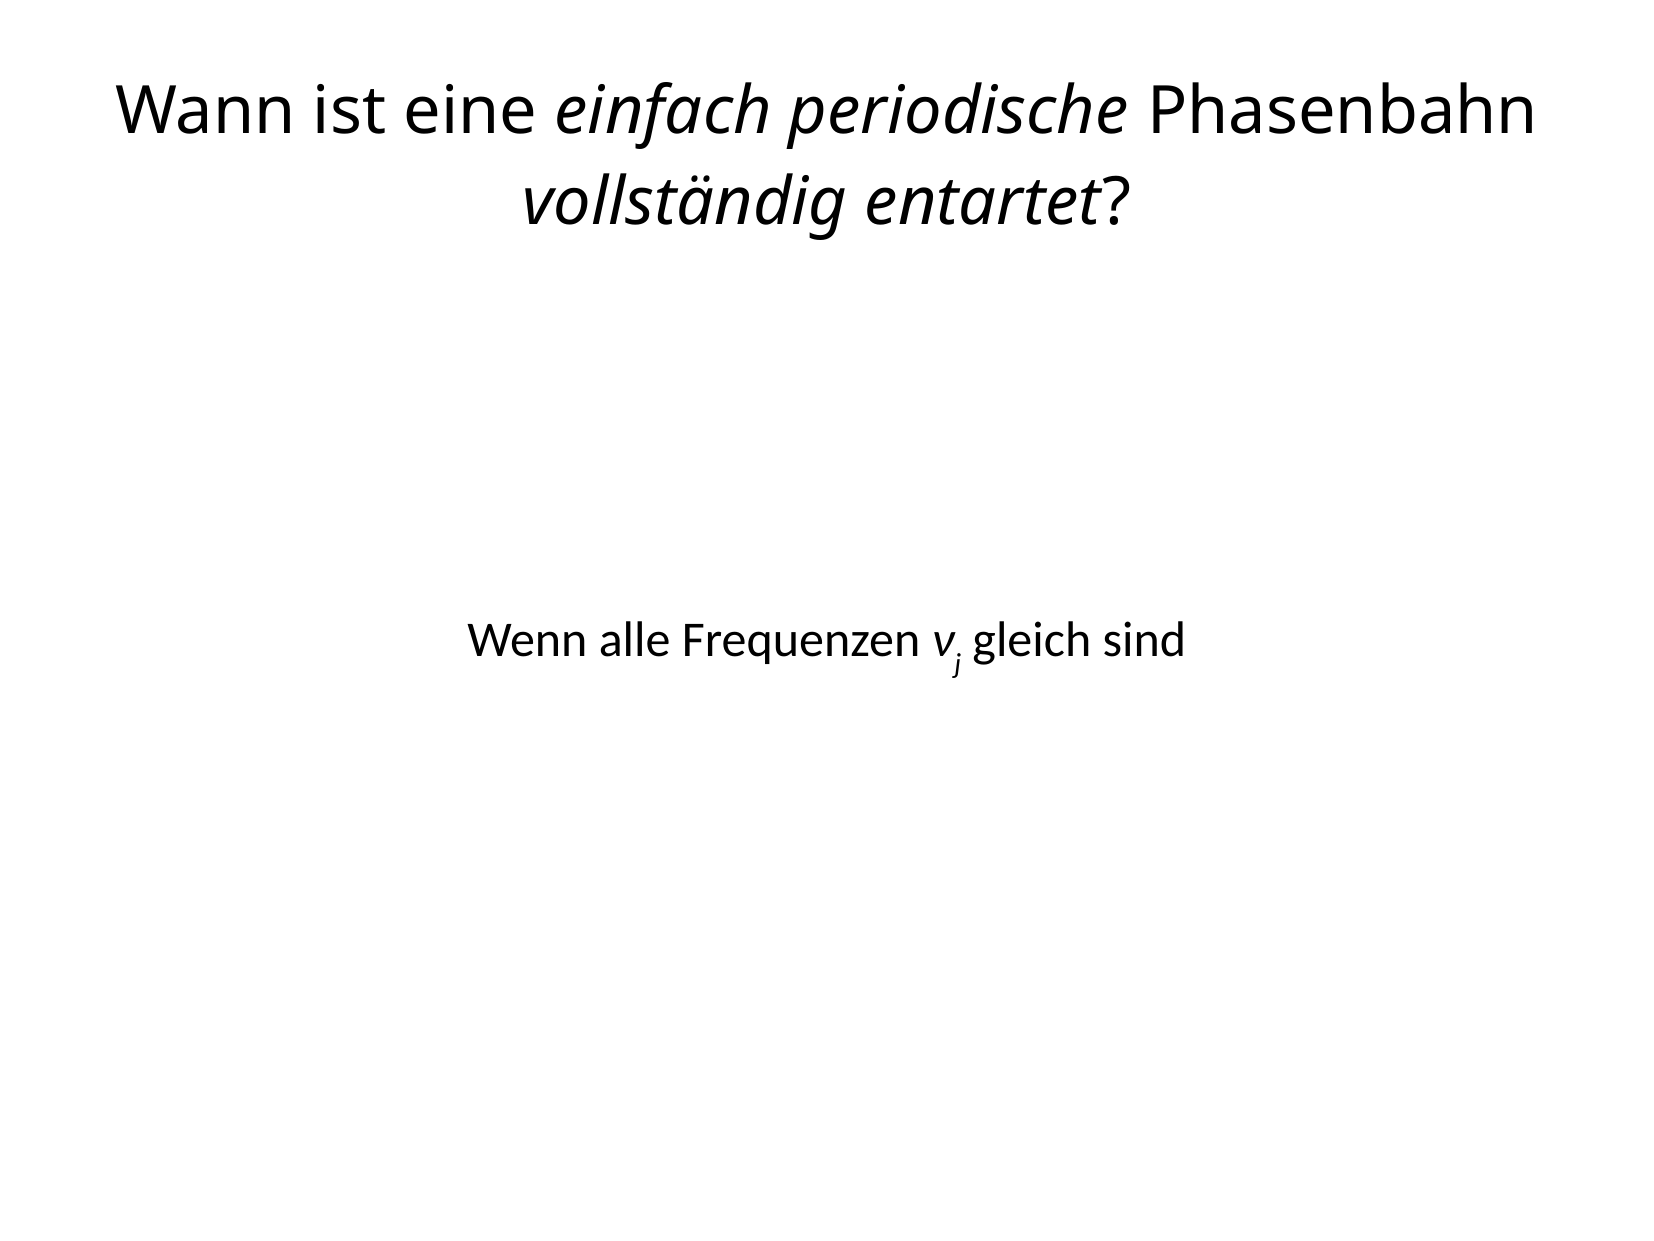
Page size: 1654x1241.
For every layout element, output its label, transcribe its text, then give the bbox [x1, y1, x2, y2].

subtitle Wenn alle Frequenzen νj gleich sind [82, 290, 1571, 1010]
title Wann ist eine einfach periodische Phasenbahn vollständig entartet? [82, 49, 1571, 257]
